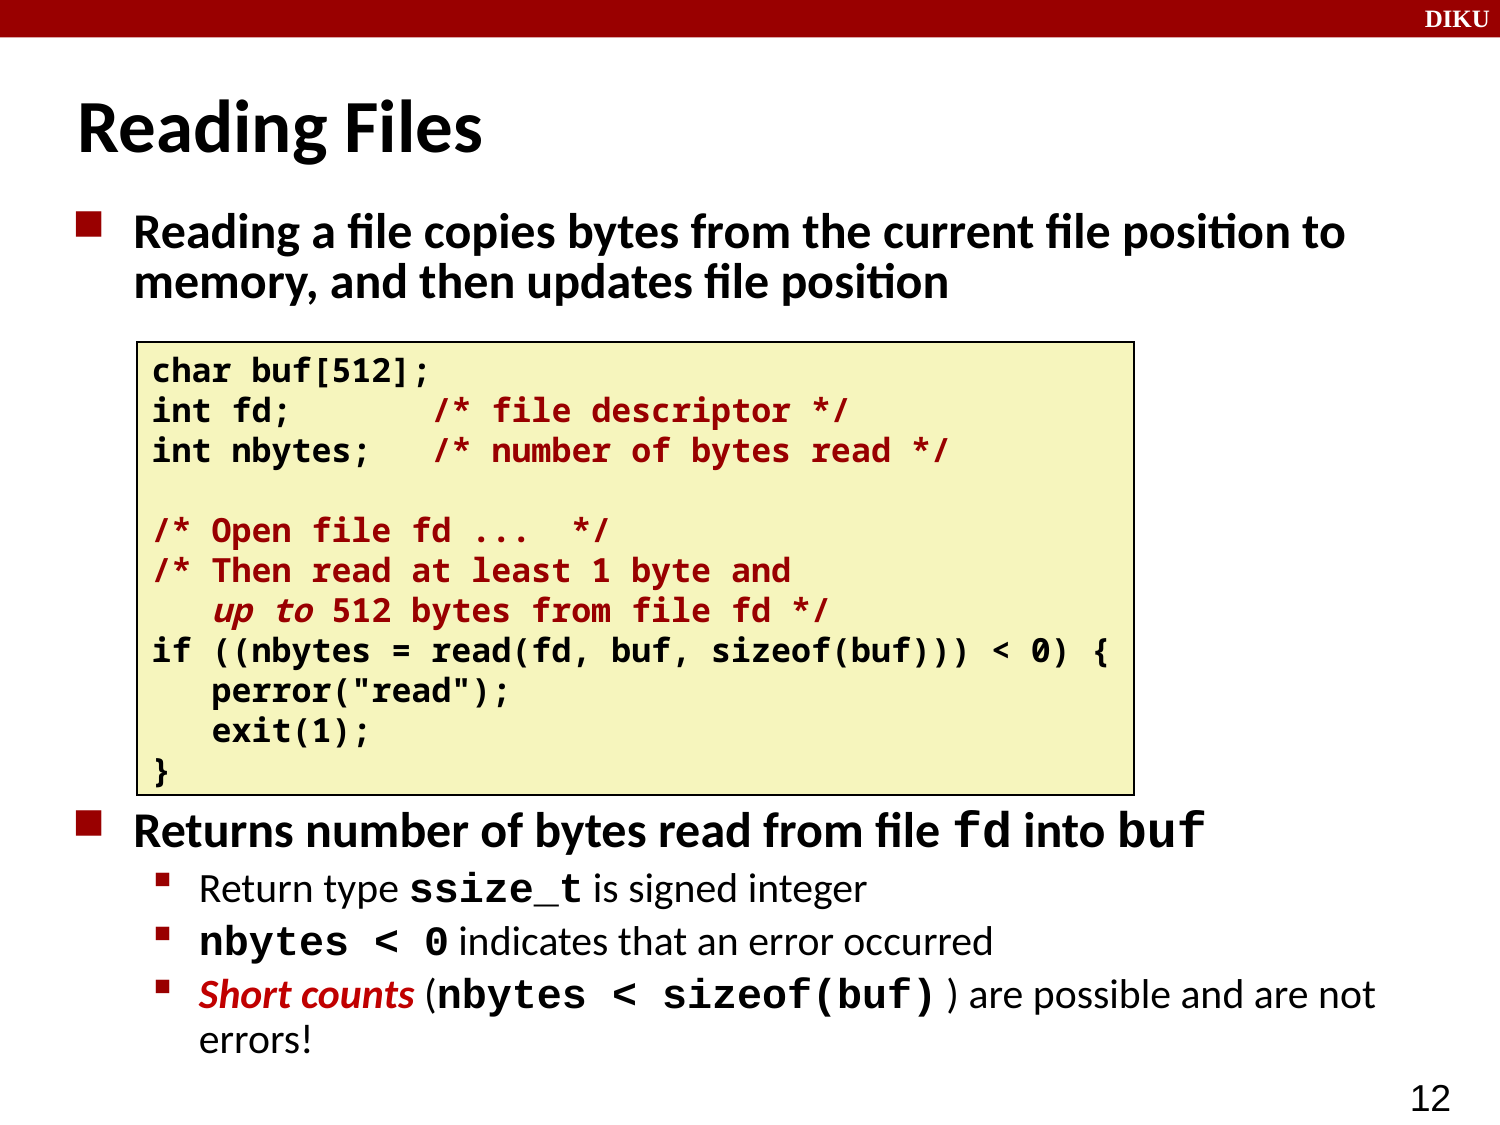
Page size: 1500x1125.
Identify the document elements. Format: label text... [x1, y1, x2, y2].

text_box Reading Files [62, 75, 1128, 169]
text_box char buf[512]; int fd; /* file descriptor */ int nbytes; /* number of bytes read */ /* Open file fd ... */ /* Then read at least 1 byte and up to 512 bytes from file fd */ if ((nbytes = read(fd, buf, sizeof(buf))) < 0) { perror("read"); exit(1); } [136, 342, 1134, 796]
text_box Reading a file copies bytes from the current file position to memory, and then updates file position Returns number of bytes read from file fd into buf Return type ssize_t is signed integer nbytes < 0 indicates that an error occurred Short counts (nbytes < sizeof(buf) ) are possible and are not errors! [62, 199, 1425, 1063]
